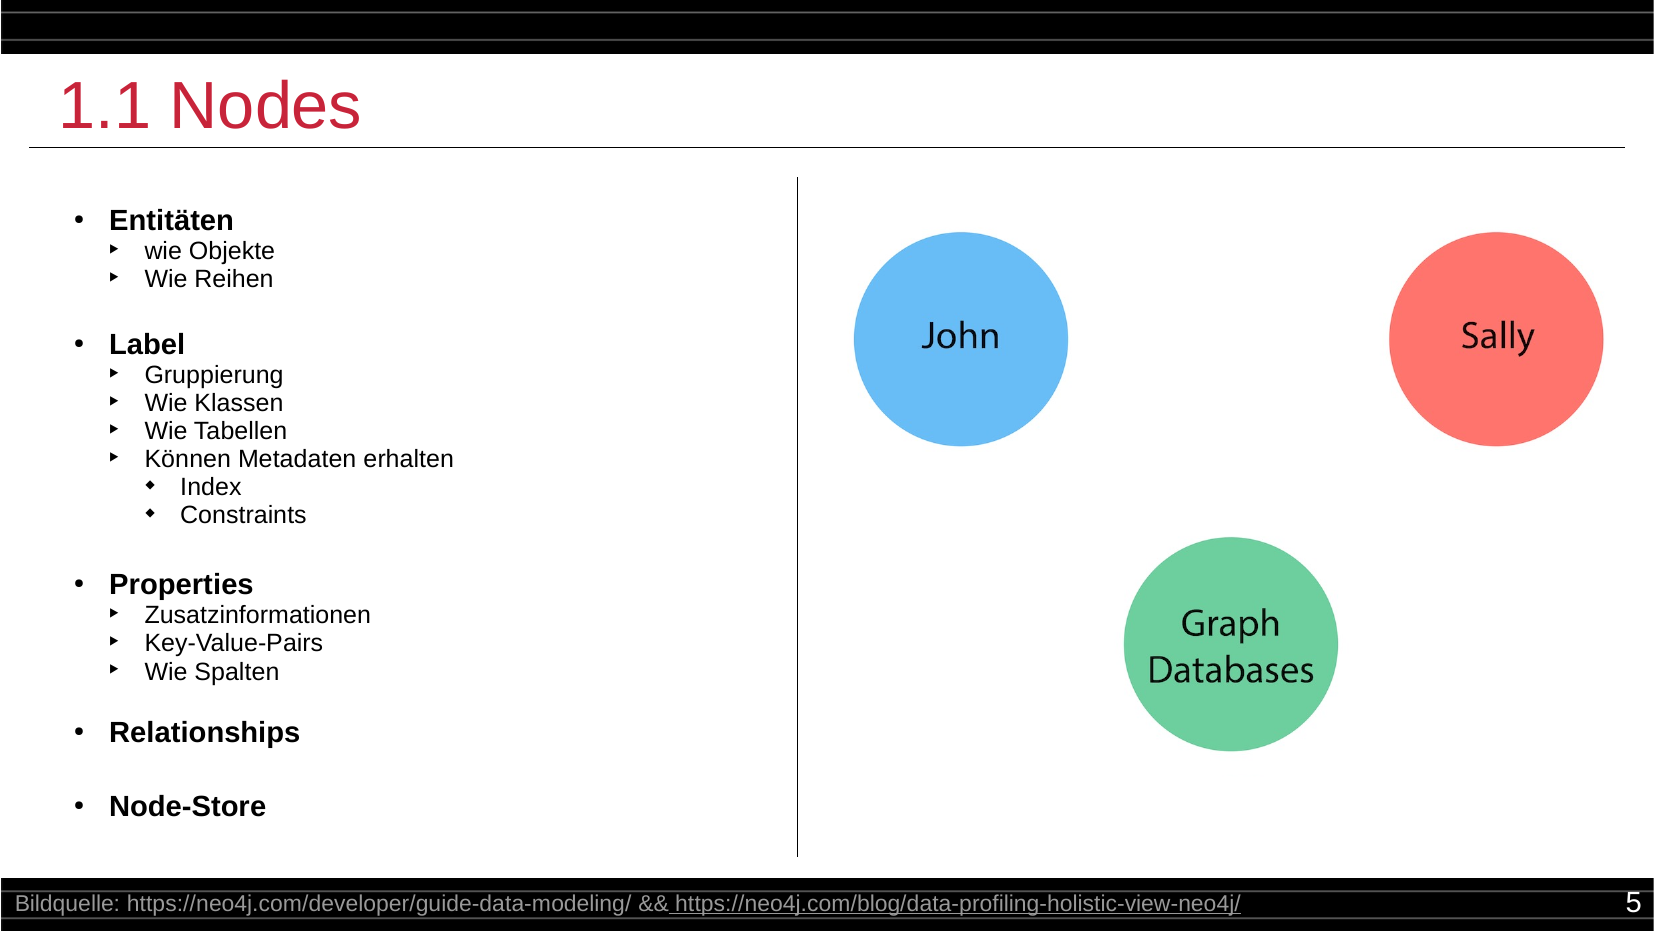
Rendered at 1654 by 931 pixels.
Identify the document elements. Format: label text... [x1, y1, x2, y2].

text_box Properties Zusatzinformationen Key-Value-Pairs Wie Spalten [59, 561, 739, 693]
text_box Entitäten wie Objekte Wie Reihen [59, 196, 739, 301]
text_box Bildquelle: https://neo4j.com/developer/guide-data-modeling/ && https://neo4j.com/blog/data-profiling-holistic-view-neo4j/ [0, 883, 1270, 931]
title 1.1 Nodes [59, 63, 1548, 147]
picture [1, 0, 1654, 54]
text_box Label Gruppierung Wie Klassen Wie Tabellen Können Metadaten erhalten Index Constraints [59, 320, 739, 537]
text_box Relationships [59, 708, 739, 757]
picture [1, 878, 1654, 931]
picture [826, 206, 1629, 791]
text_box Node-Store [59, 782, 739, 831]
